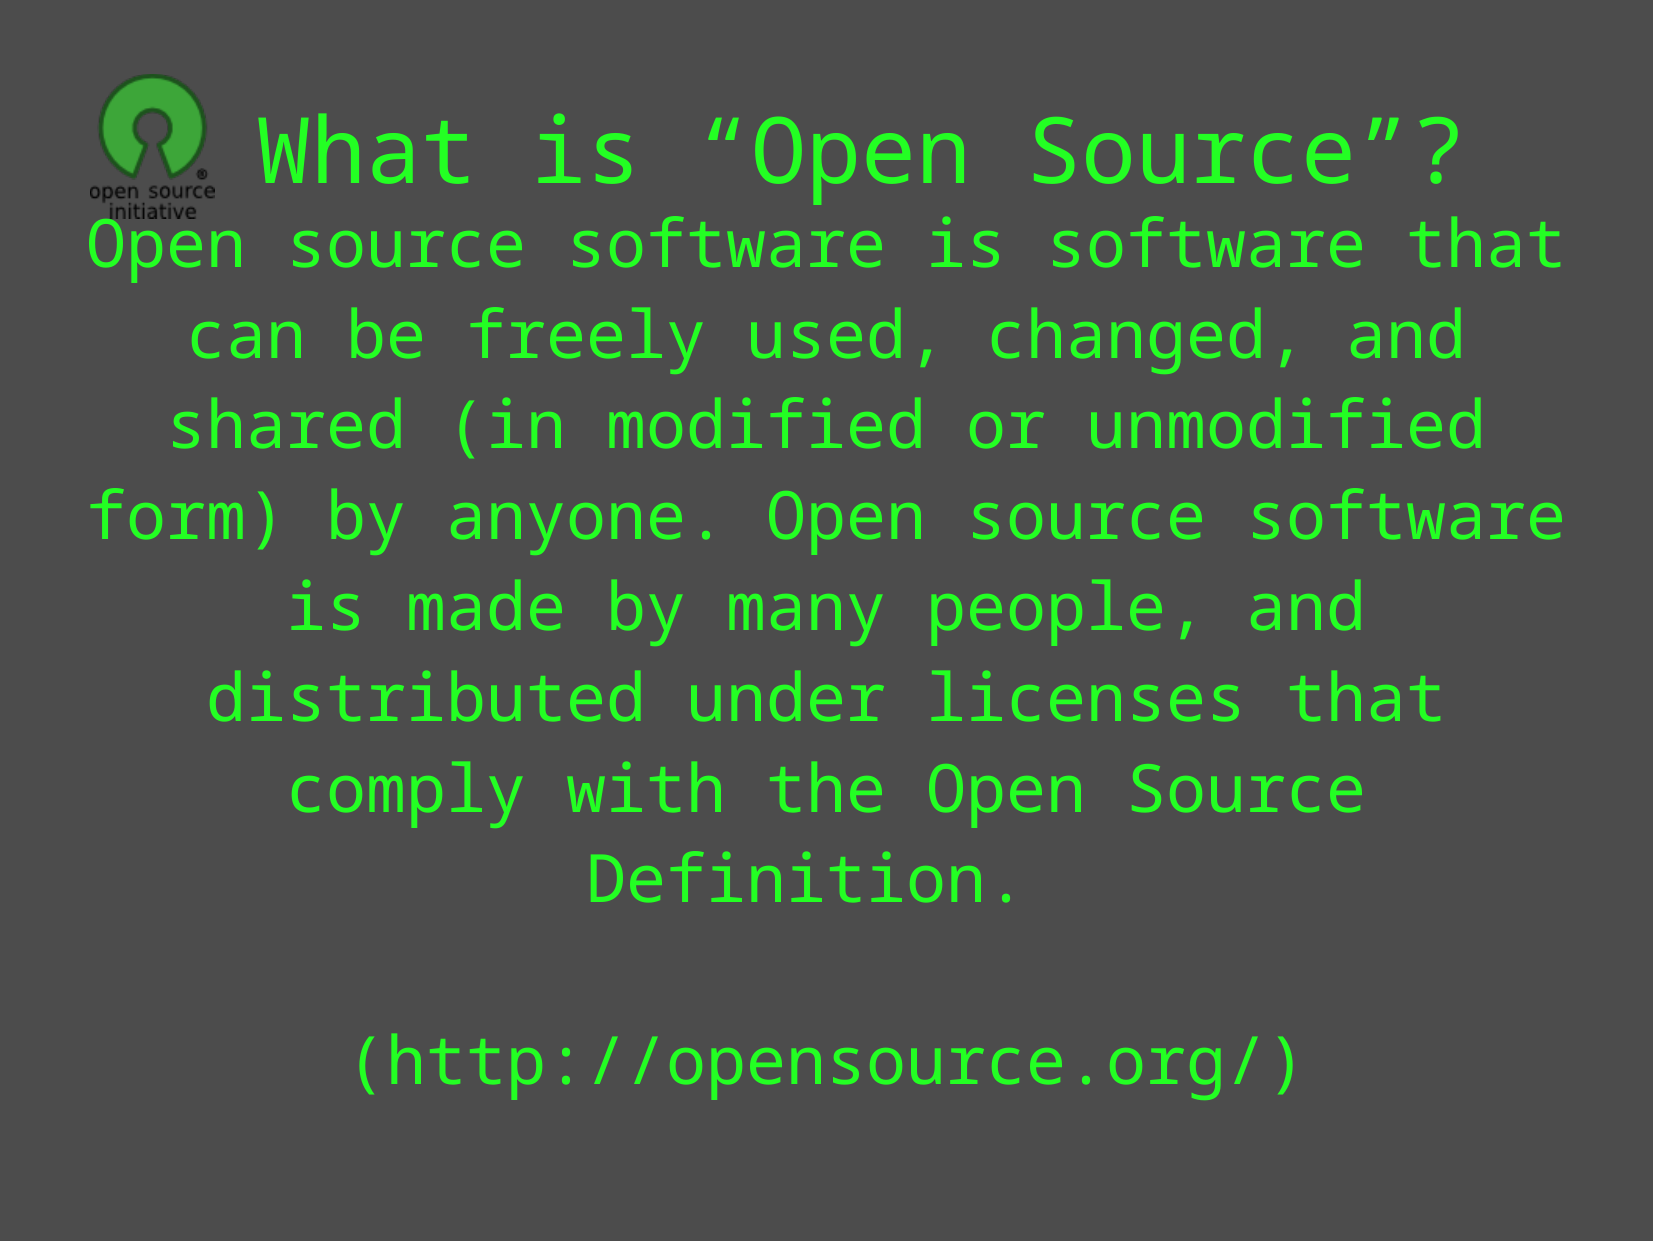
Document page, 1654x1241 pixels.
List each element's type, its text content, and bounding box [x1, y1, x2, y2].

title What is “Open Source”? [117, 45, 1606, 253]
picture [90, 74, 215, 219]
subtitle Open source software is software that can be freely used, changed, and shared (in modified or unmodified form) by anyone. Open source software is made by many people, and distributed under licenses that comply with the Open Source Definition. (http://opensource.org/) [82, 238, 1571, 1062]
